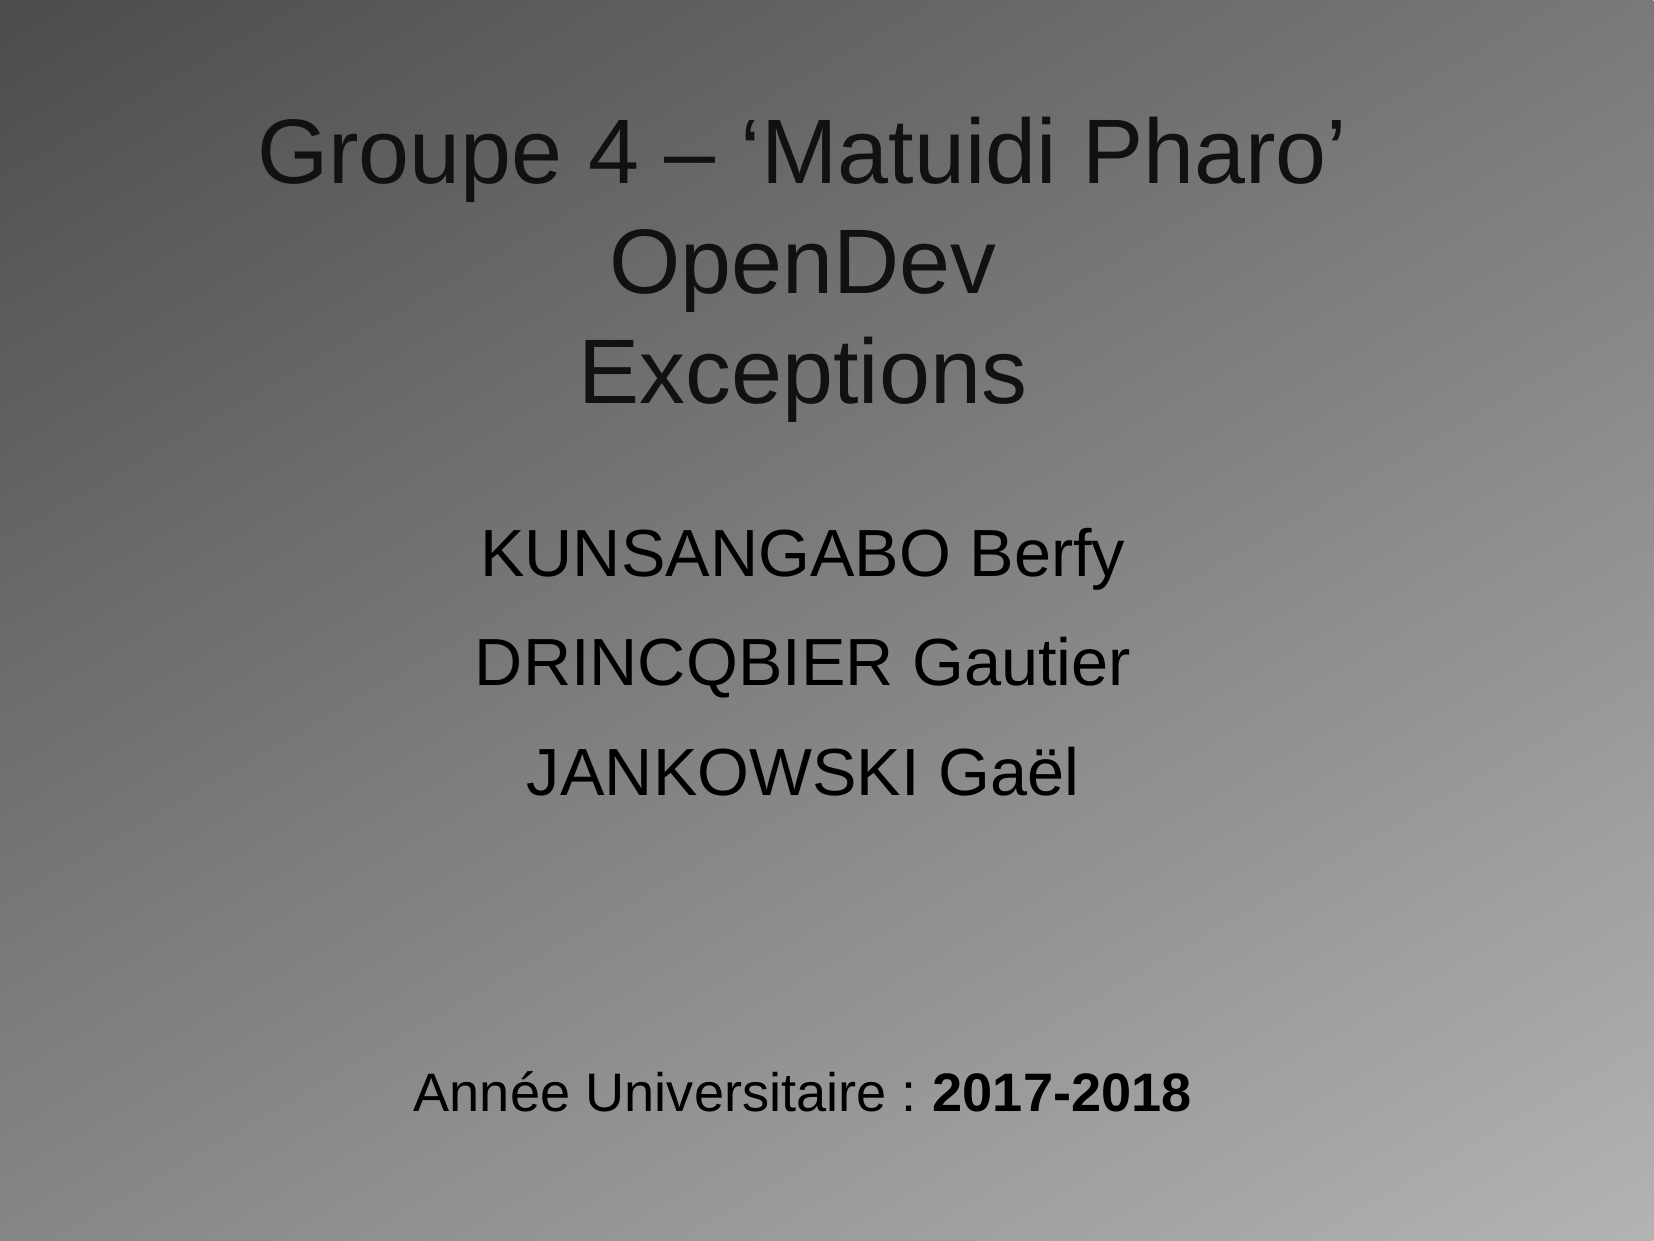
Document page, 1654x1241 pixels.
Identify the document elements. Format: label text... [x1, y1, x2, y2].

title Groupe 4 – ‘Matuidi Pharo’ OpenDev Exceptions [59, 153, 1548, 361]
subtitle KUNSANGABO Berfy DRINCQBIER Gautier JANKOWSKI Gaël Année Universitaire : 2017-2018 [59, 413, 1548, 1218]
